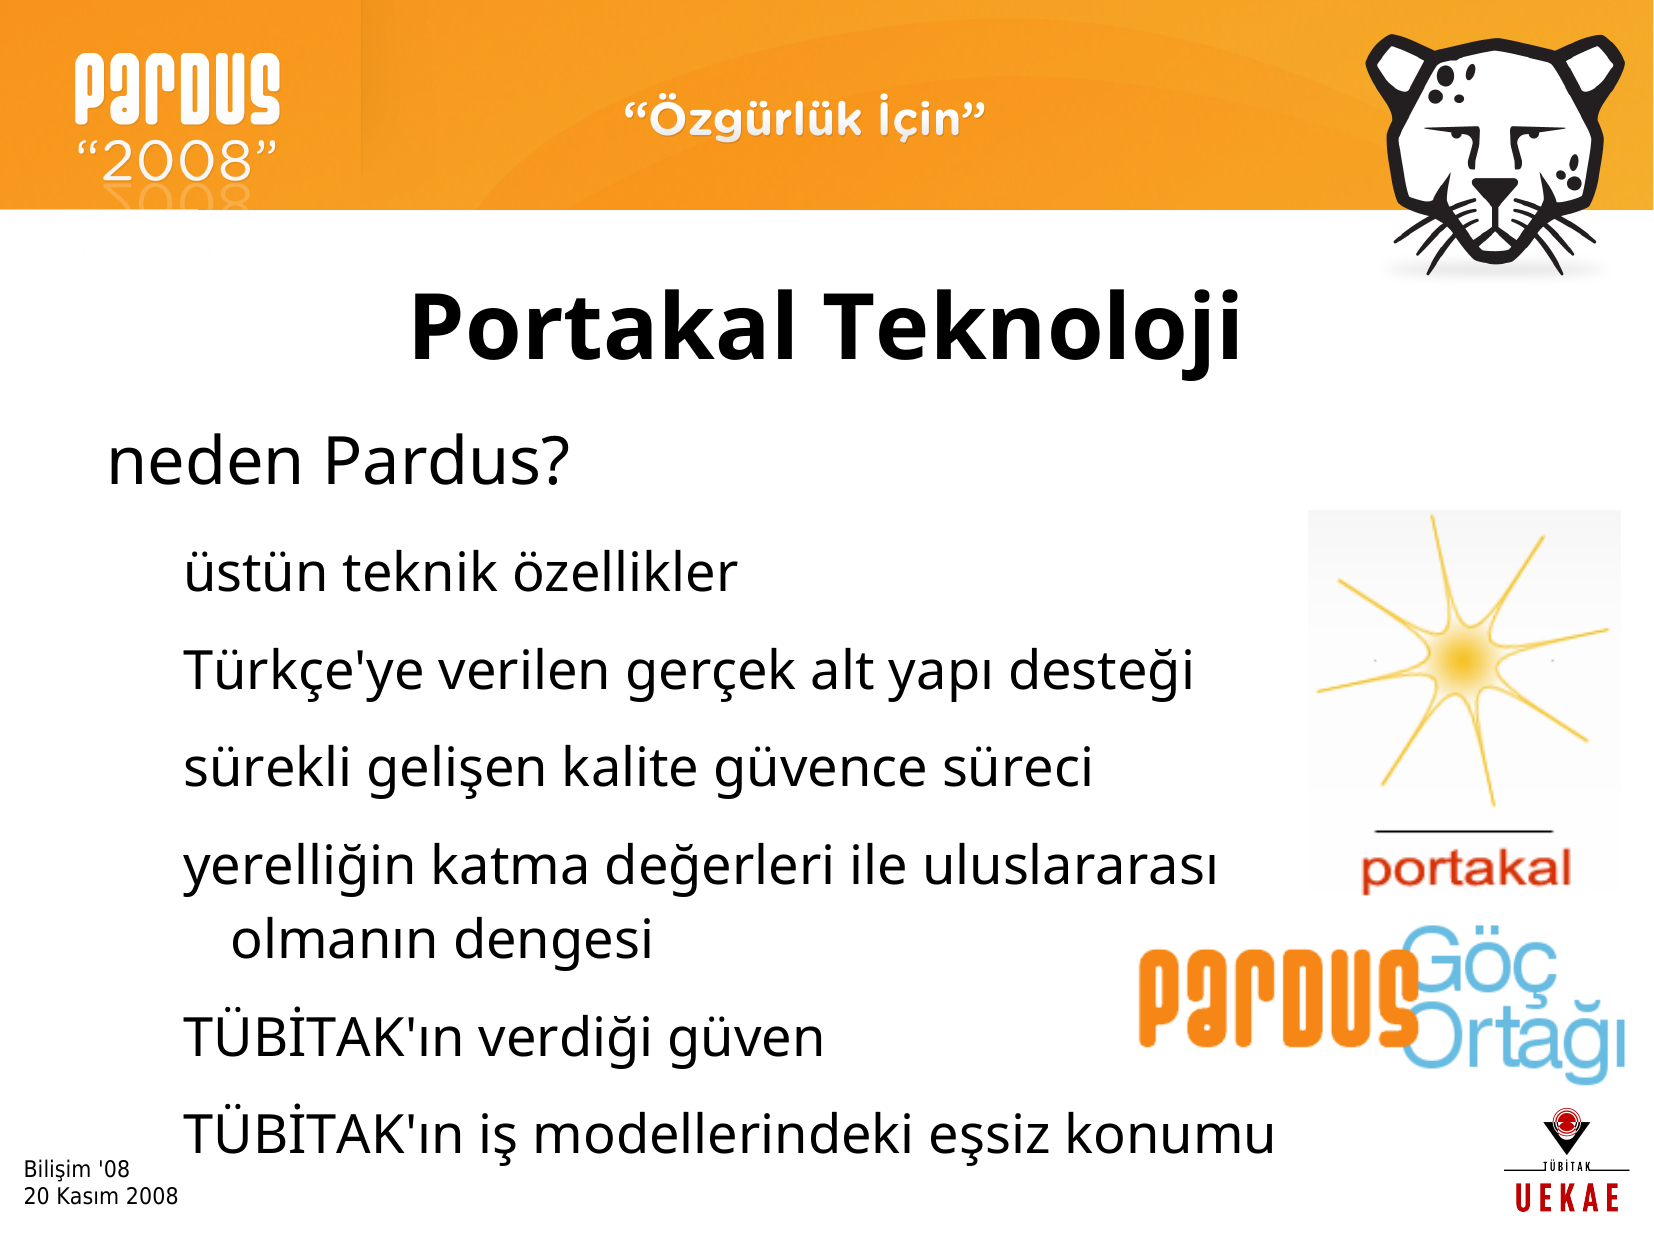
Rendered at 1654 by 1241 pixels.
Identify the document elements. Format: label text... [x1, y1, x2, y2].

list neden Pardus? üstün teknik özellikler Türkçe'ye verilen gerçek alt yapı desteği sürekli gelişen kalite güvence süreci yerelliğin katma değerleri ile uluslararası olmanın dengesi TÜBİTAK'ın verdiği güven TÜBİTAK'ın iş modellerindeki eşsiz konumu [88, 413, 1329, 1206]
title Portakal Teknoloji [82, 220, 1571, 428]
picture [0, 0, 1654, 293]
picture [1500, 1104, 1634, 1215]
picture [1308, 510, 1621, 904]
picture [1121, 915, 1646, 1094]
